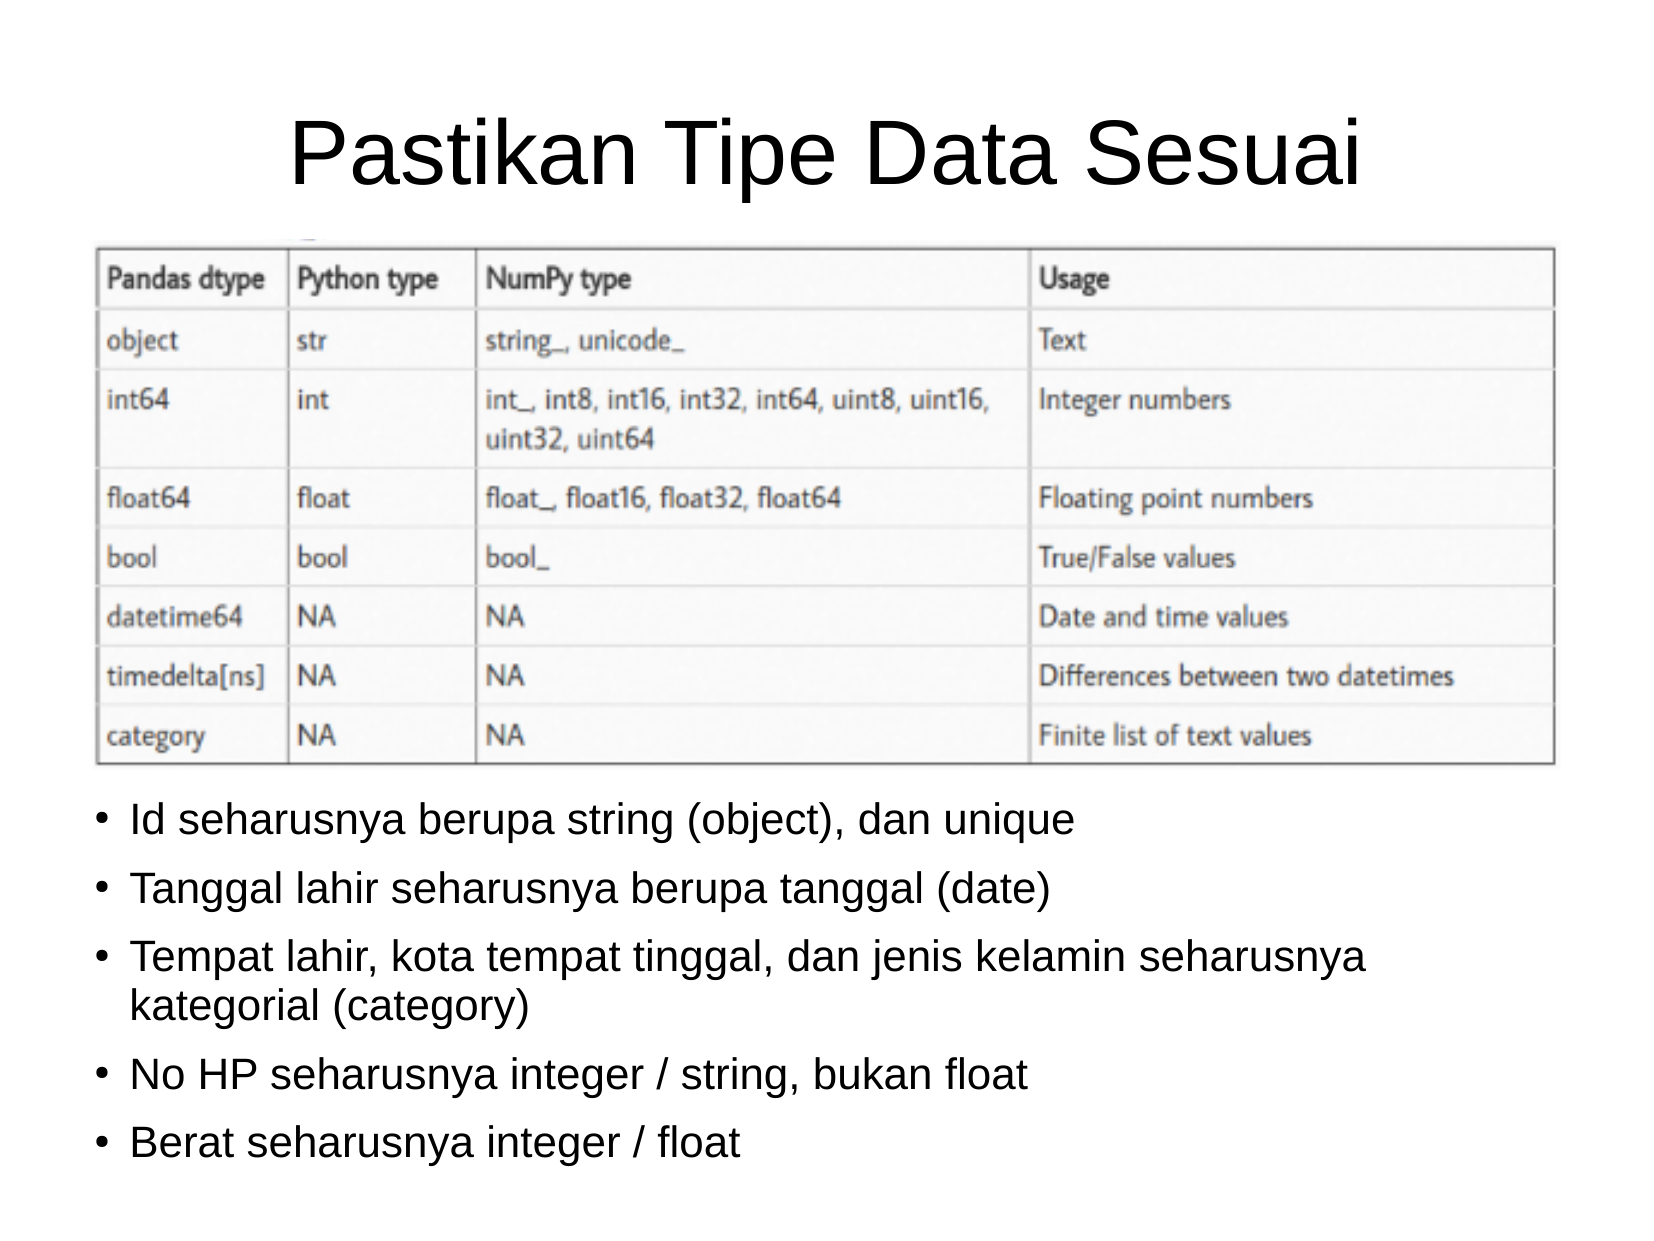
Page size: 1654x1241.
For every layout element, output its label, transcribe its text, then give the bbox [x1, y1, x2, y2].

picture [84, 239, 1573, 781]
title Pastikan Tipe Data Sesuai [82, 49, 1571, 257]
list Id seharusnya berupa string (object), dan unique Tanggal lahir seharusnya berupa tanggal (date) Tempat lahir, kota tempat tinggal, dan jenis kelamin seharusnya kategorial (category) No HP seharusnya integer / string, bukan float Berat seharusnya integer / float [82, 795, 1571, 1171]
